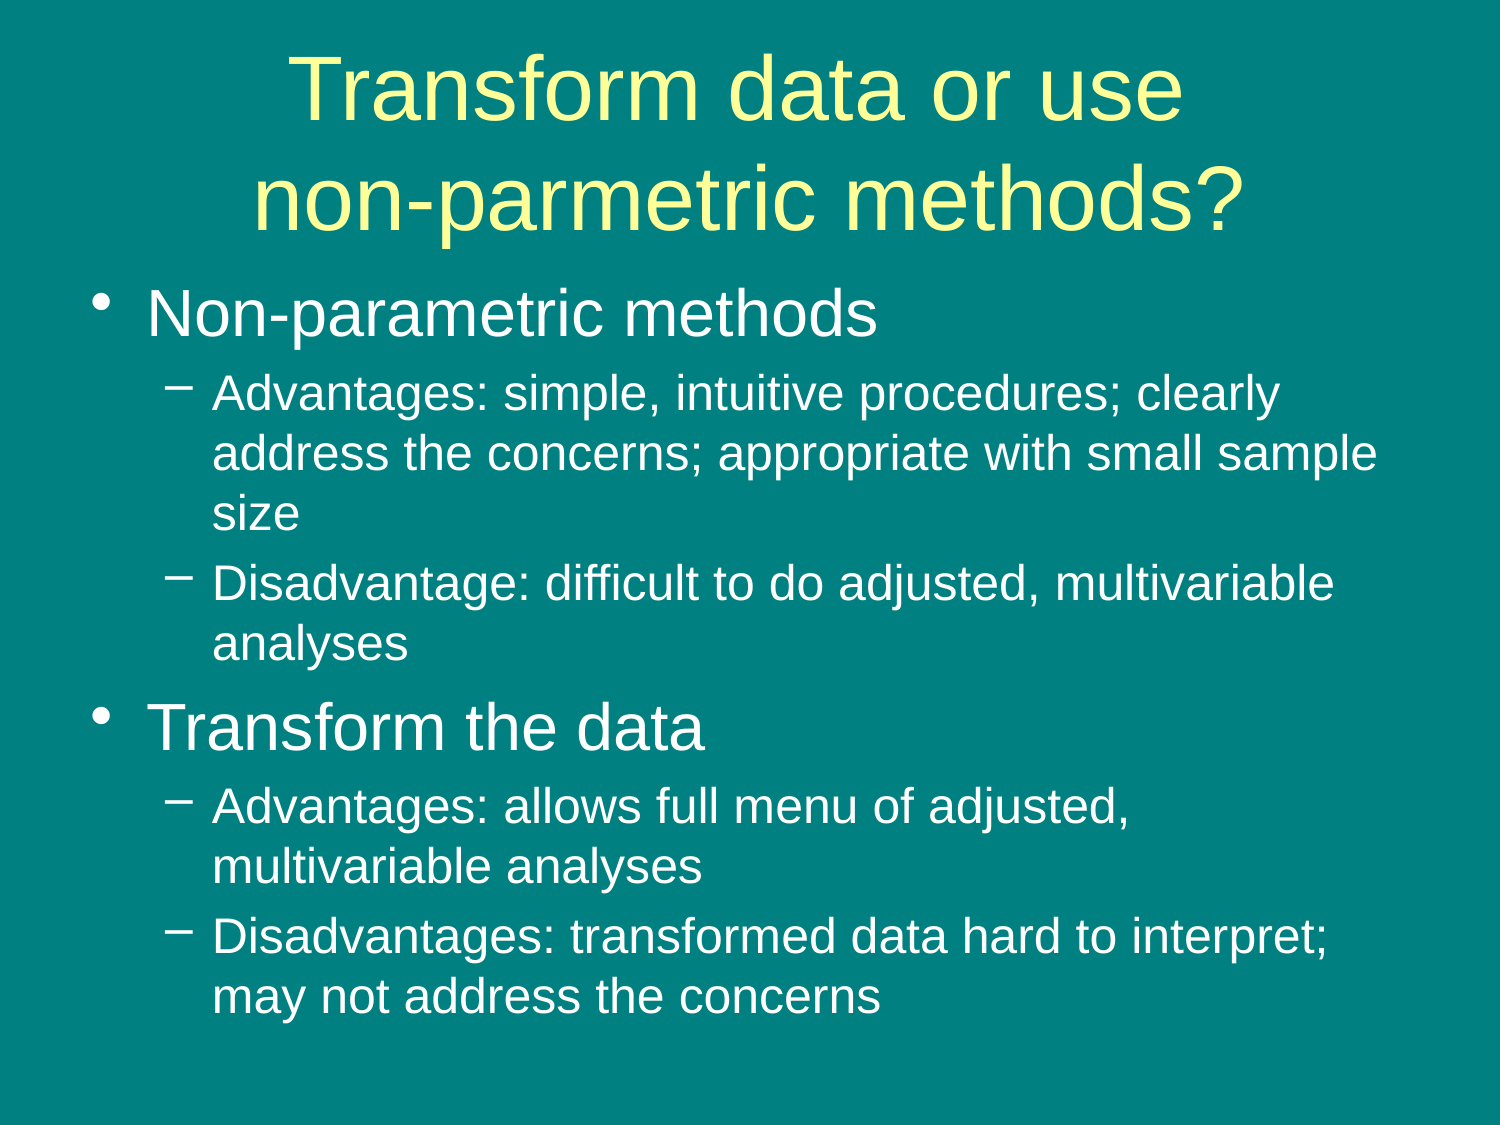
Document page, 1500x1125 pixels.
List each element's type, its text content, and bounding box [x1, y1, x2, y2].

list Non-parametric methods Advantages: simple, intuitive procedures; clearly address the concerns; appropriate with small sample size Disadvantage: difficult to do adjusted, multivariable analyses Transform the data Advantages: allows full menu of adjusted, multivariable analyses Disadvantages: transformed data hard to interpret; may not address the concerns [75, 262, 1425, 1005]
title Transform data or use non-parmetric methods? [75, 45, 1425, 233]
